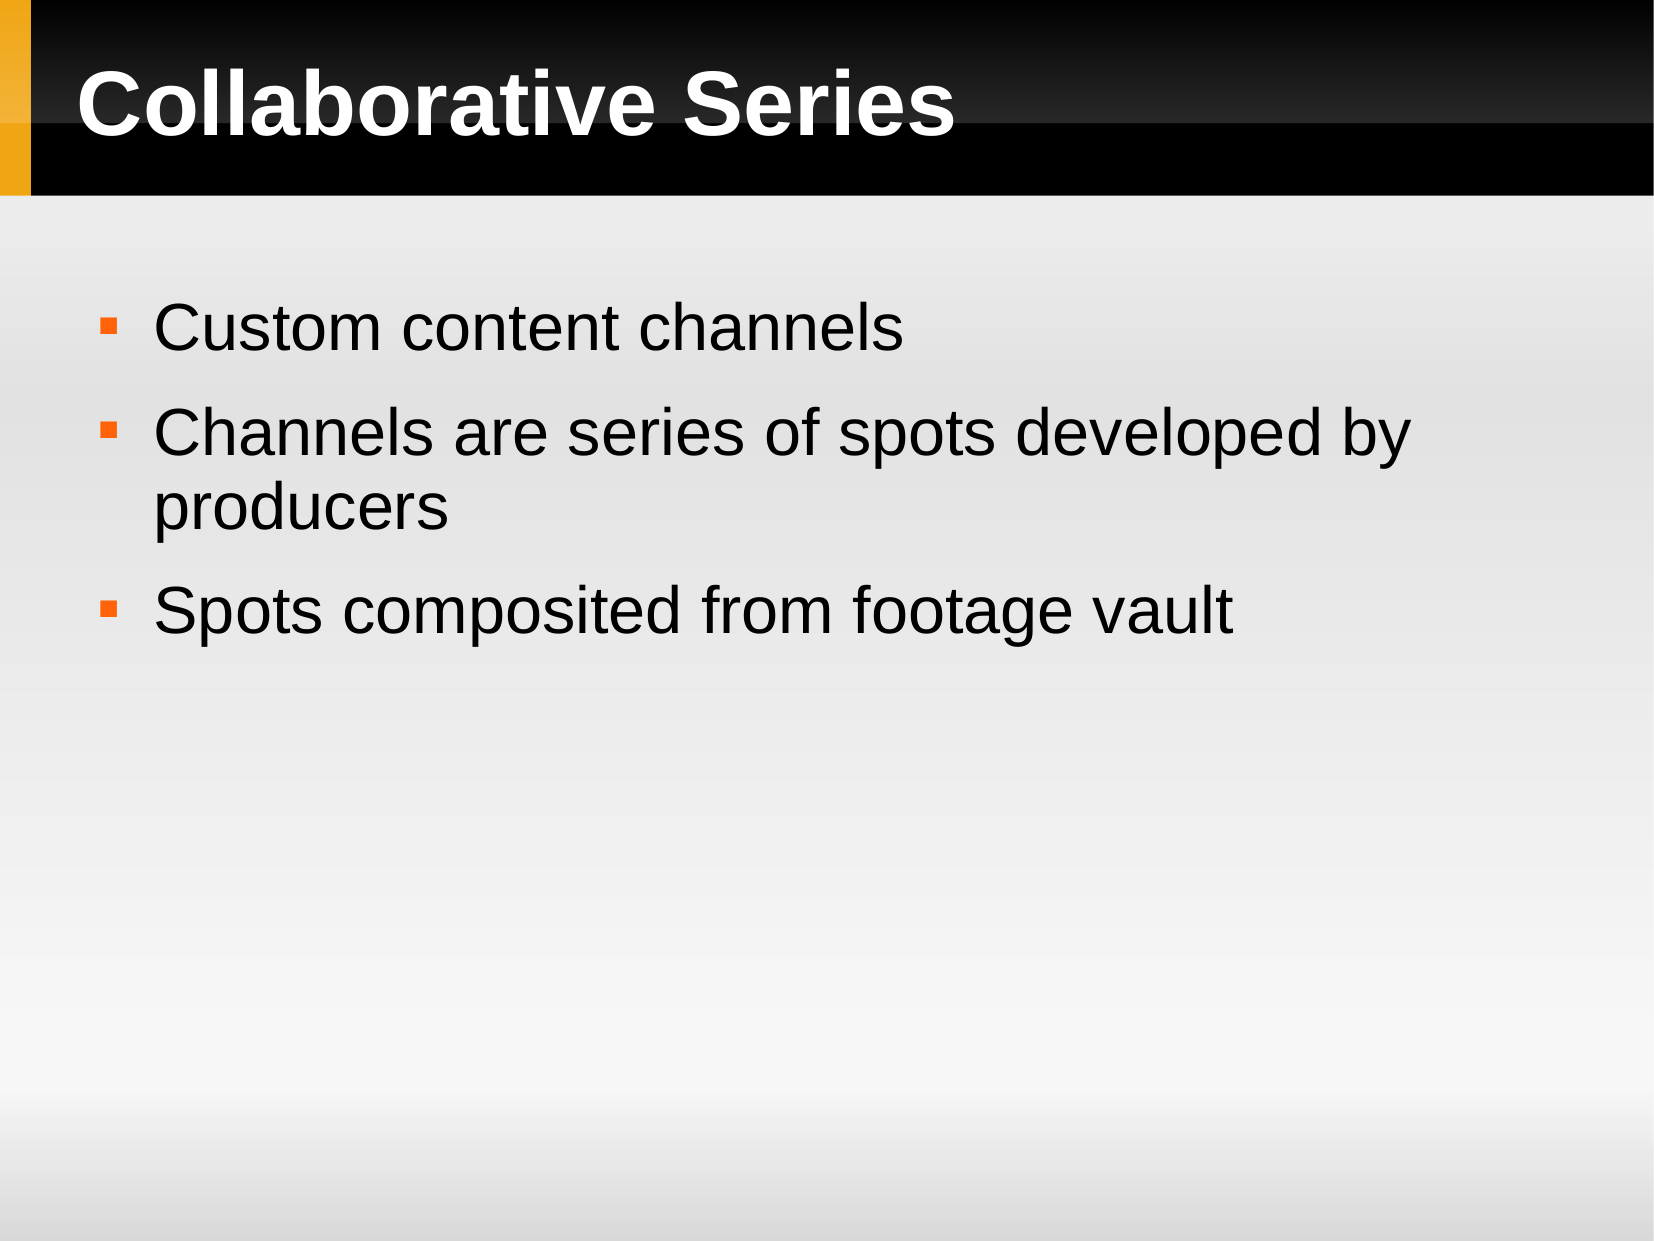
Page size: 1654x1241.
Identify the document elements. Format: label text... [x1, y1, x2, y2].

picture [0, 0, 1654, 1241]
list Custom content channels Channels are series of spots developed by producers Spots composited from footage vault [82, 290, 1571, 1094]
title Collaborative Series [76, 7, 1565, 200]
